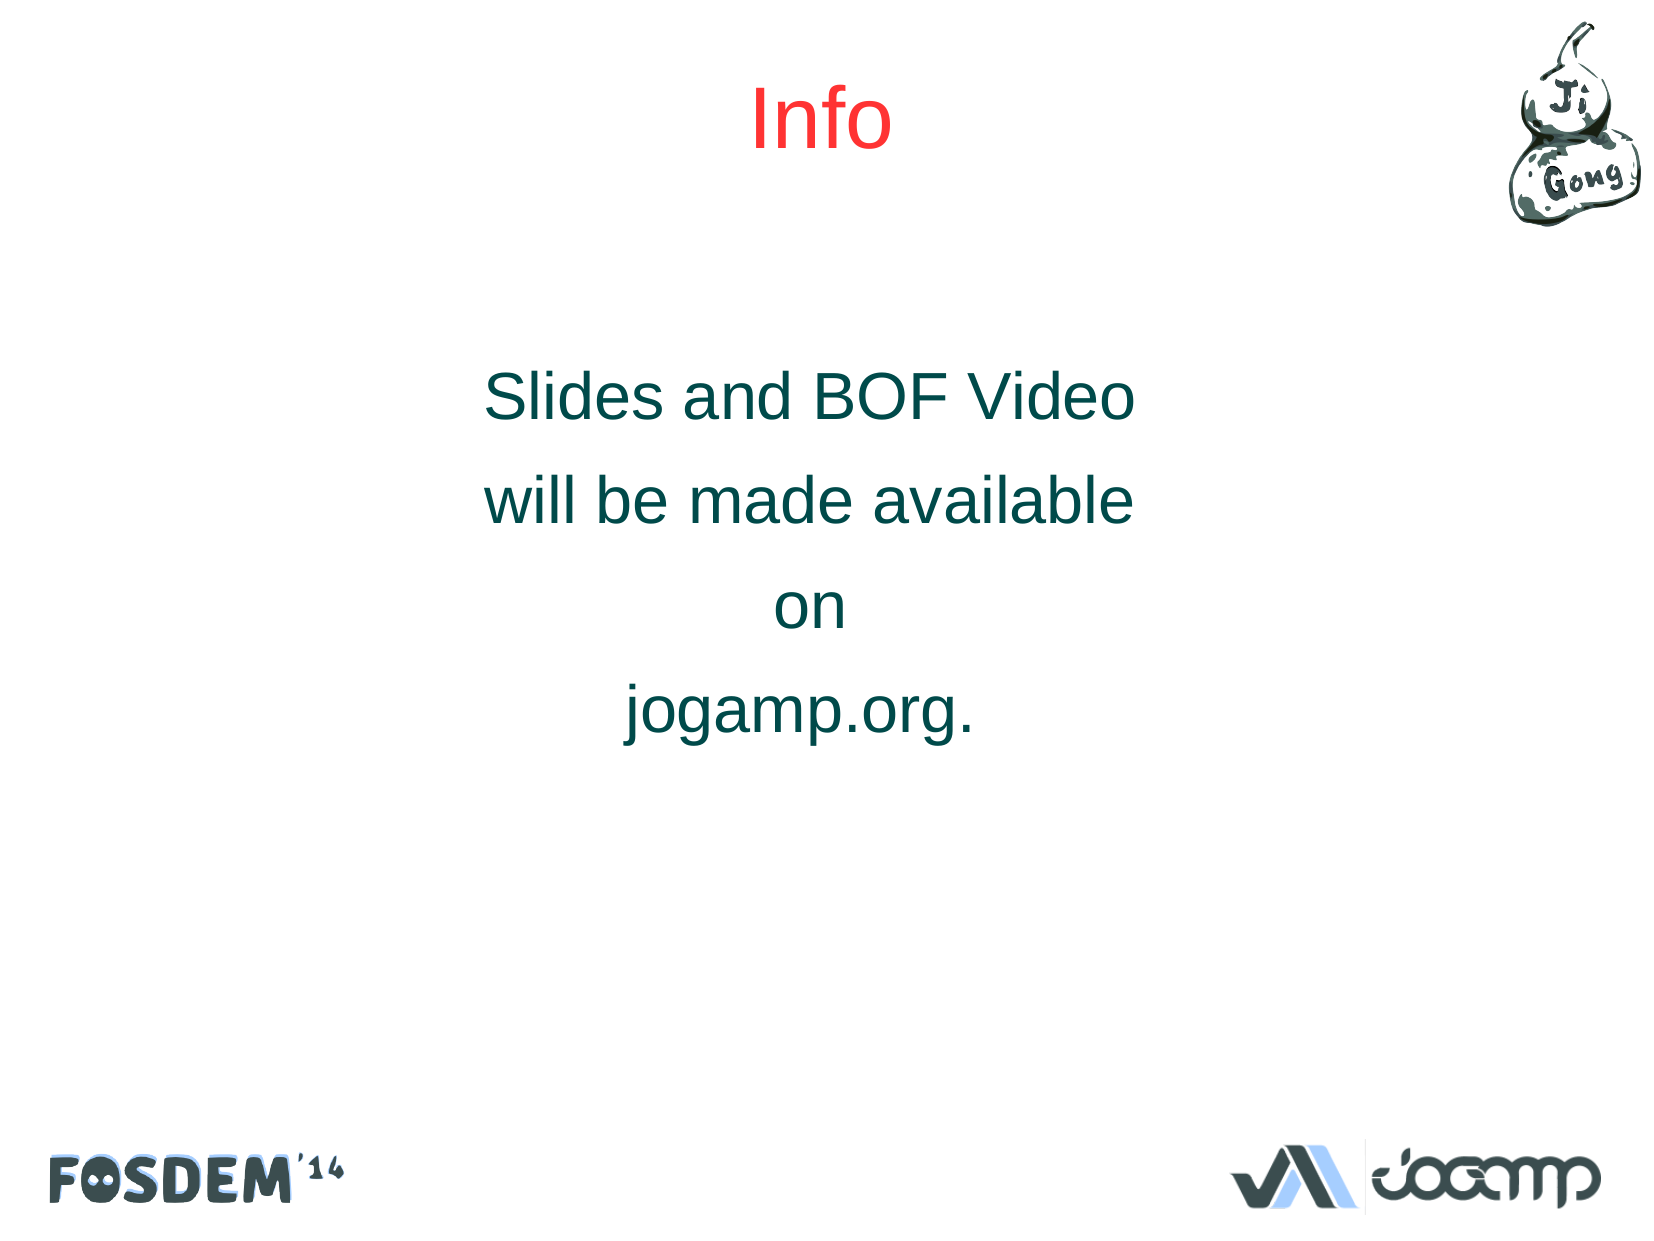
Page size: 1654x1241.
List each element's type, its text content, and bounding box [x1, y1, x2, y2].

picture [0, 914, 400, 1241]
picture [1228, 1139, 1601, 1215]
picture [1425, 19, 1654, 228]
list Slides and BOF Video will be made available on jogamp.org. [82, 255, 1538, 1010]
title Info [68, 49, 1576, 188]
